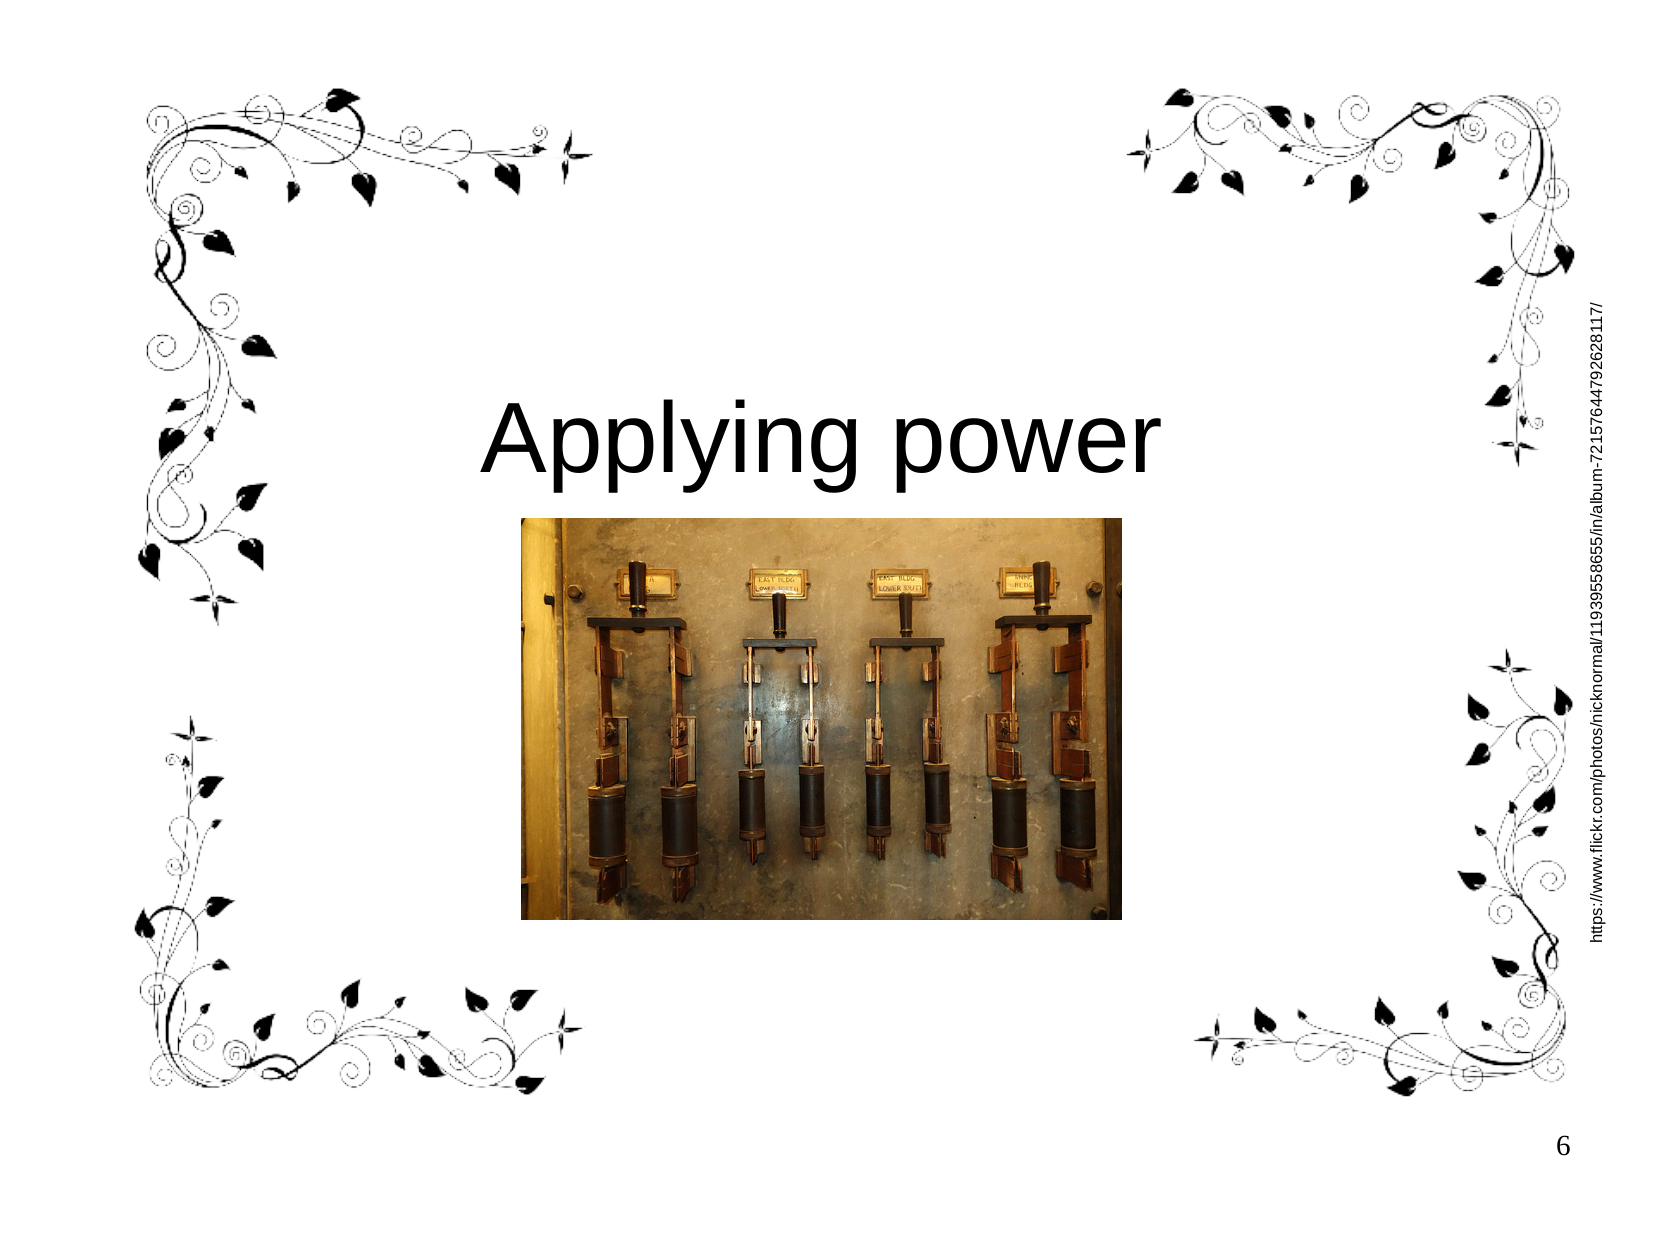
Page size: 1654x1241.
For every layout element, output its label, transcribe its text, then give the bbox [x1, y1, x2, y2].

text_box Applying power [465, 375, 1179, 502]
picture [128, 80, 1580, 1102]
text_box https://www.flickr.com/photos/nicknormal/11939558655/in/album-72157644792628117/ [1579, 285, 1611, 959]
